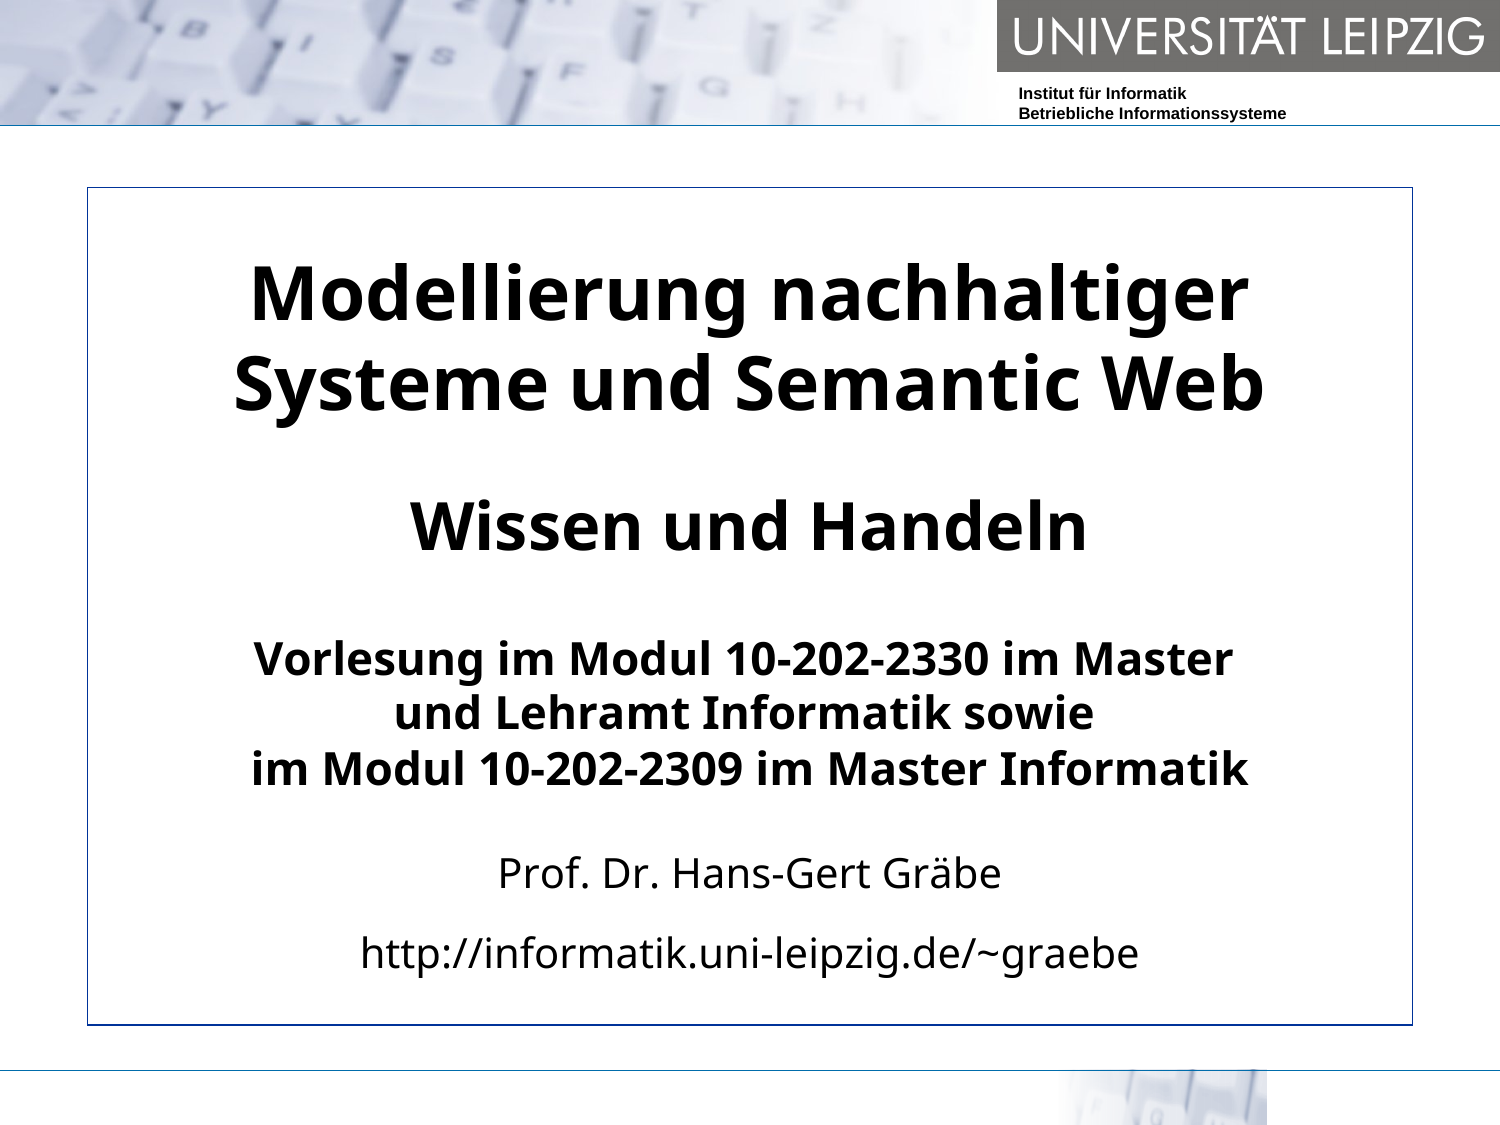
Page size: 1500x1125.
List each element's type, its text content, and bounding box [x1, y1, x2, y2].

picture [0, 0, 1500, 125]
picture [1057, 1071, 1267, 1125]
text_box Modellierung nachhaltiger Systeme und Semantic Web Wissen und Handeln Vorlesung im Modul 10-202-2330 im Master und Lehramt Informatik sowie im Modul 10-202-2309 im Master Informatik Prof. Dr. Hans-Gert Gräbe http://informatik.uni-leipzig.de/~graebe [87, 187, 1413, 1026]
